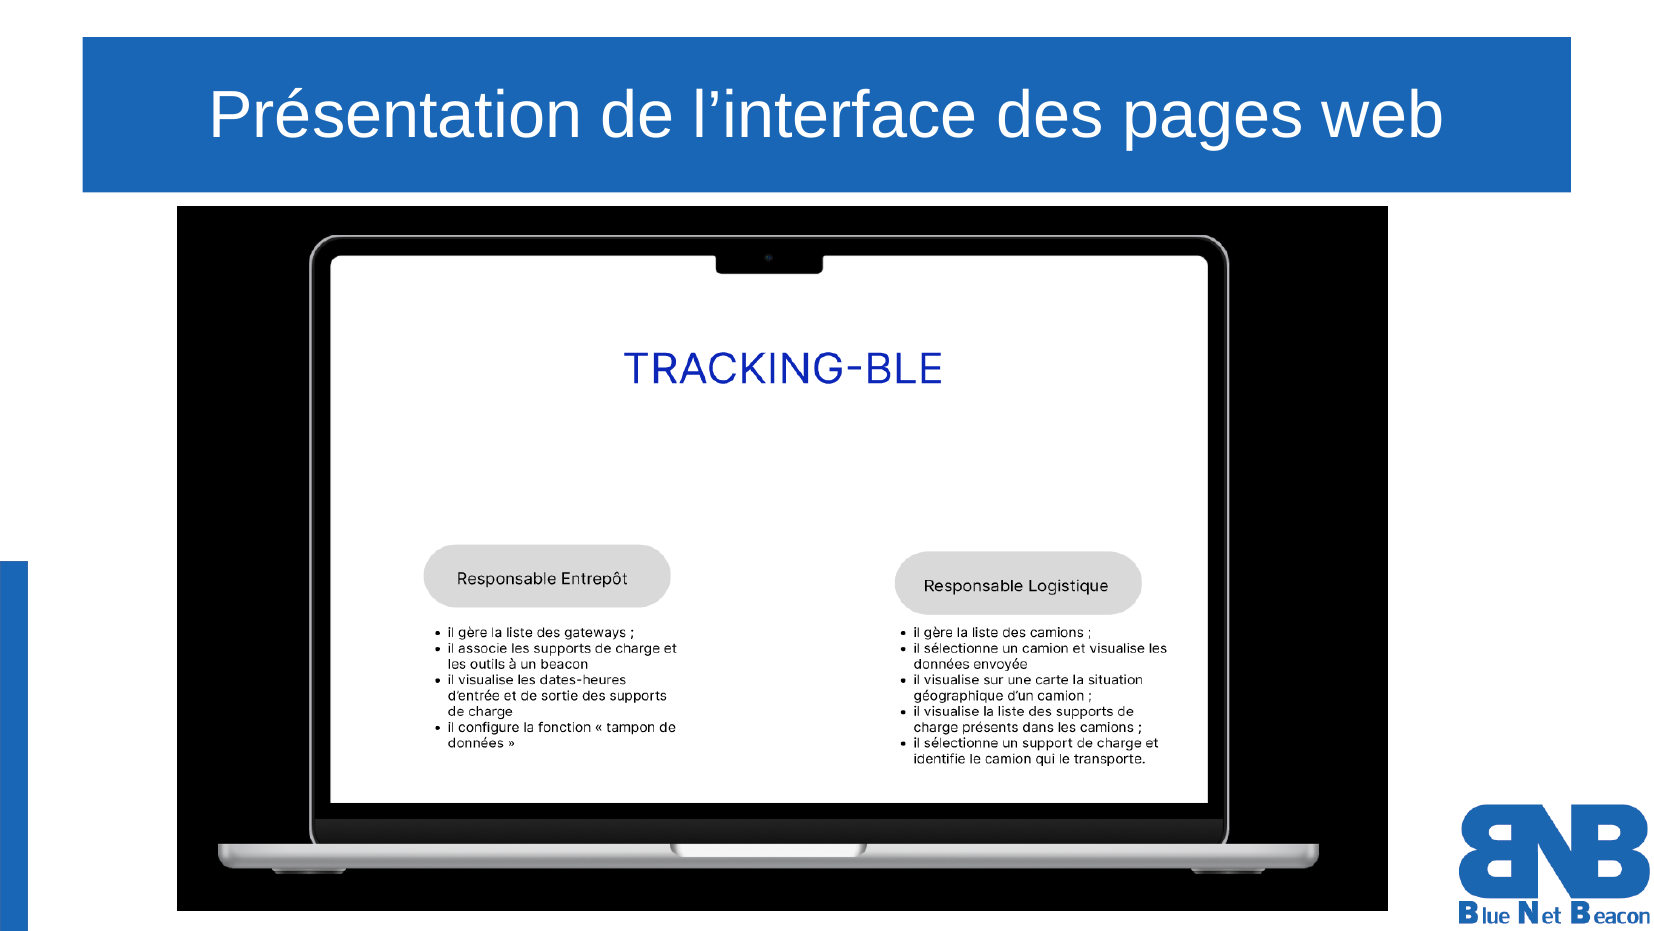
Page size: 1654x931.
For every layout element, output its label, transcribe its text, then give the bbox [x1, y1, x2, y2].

text_box [0, 561, 28, 931]
picture [1459, 797, 1650, 930]
picture [177, 206, 1388, 911]
title Présentation de l’interface des pages web [82, 37, 1571, 193]
